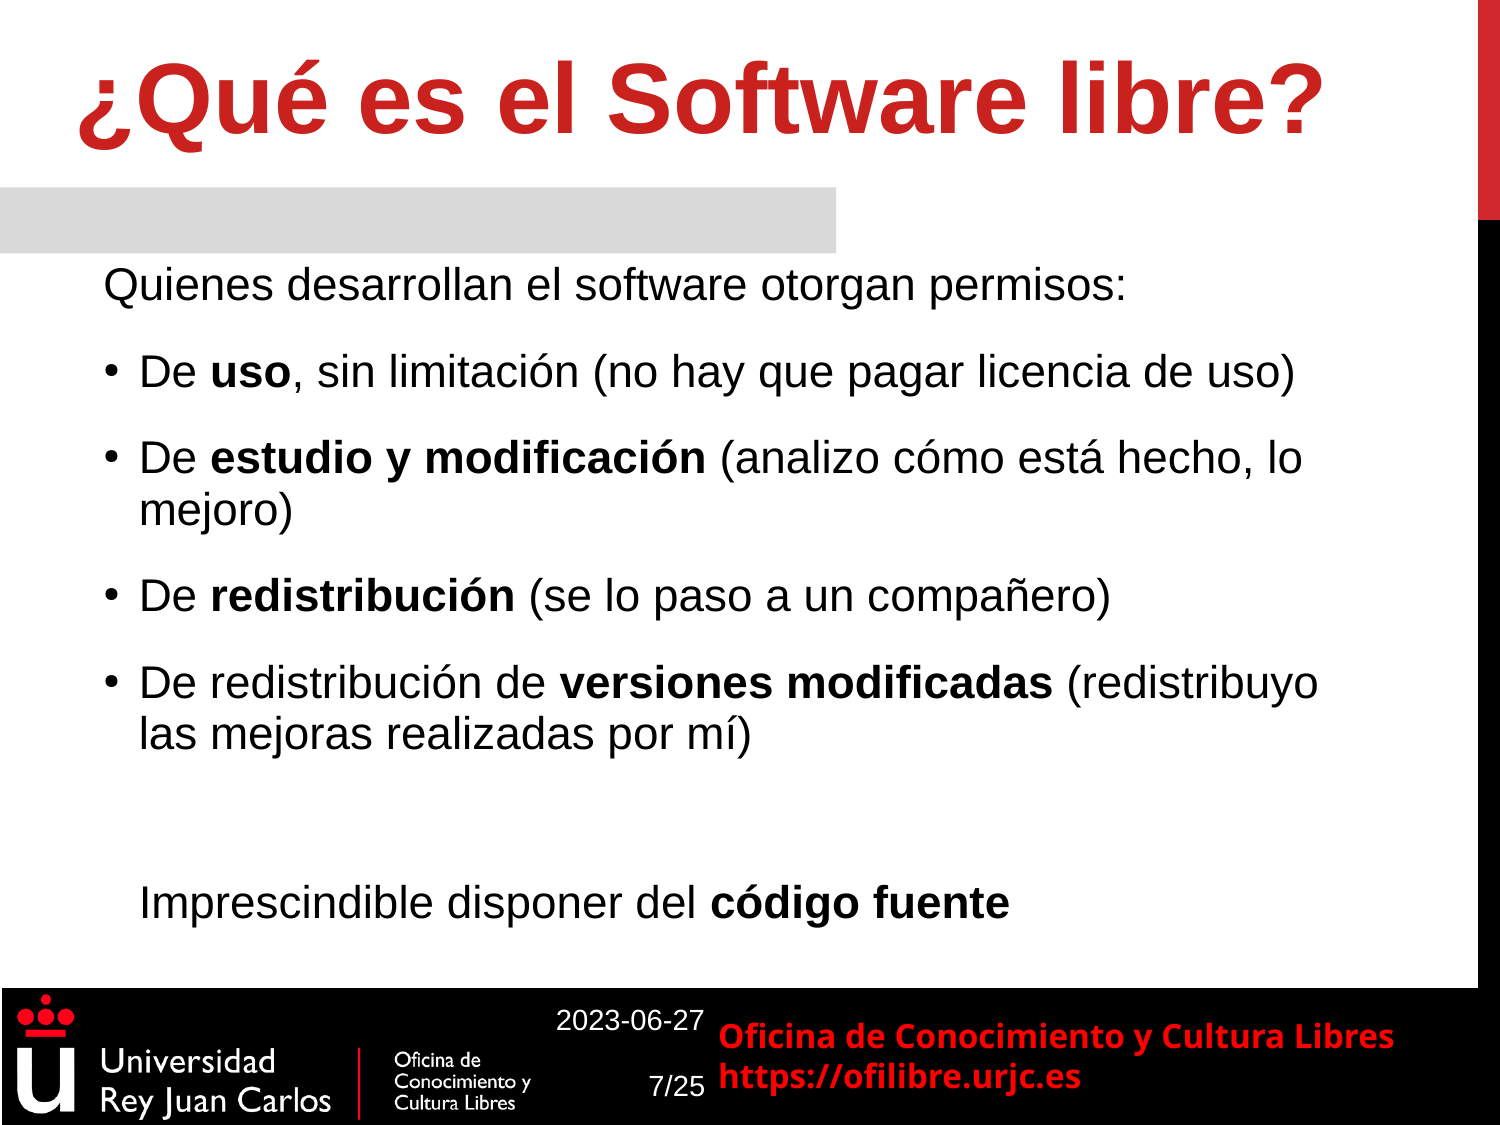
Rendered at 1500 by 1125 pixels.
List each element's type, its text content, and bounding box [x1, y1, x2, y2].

picture [17, 994, 531, 1120]
text_box Quienes desarrollan el software otorgan permisos: De uso, sin limitación (no hay que pagar licencia de uso) De estudio y modificación (analizo cómo está hecho, lo mejoro) De redistribución (se lo paso a un compañero) De redistribución de versiones modificadas (redistribuyo las mejoras realizadas por mí) Imprescindible disponer del código fuente [88, 251, 1396, 1020]
title [75, 7, 1425, 196]
text_box ¿Qué es el Software libre? [60, 36, 1396, 275]
